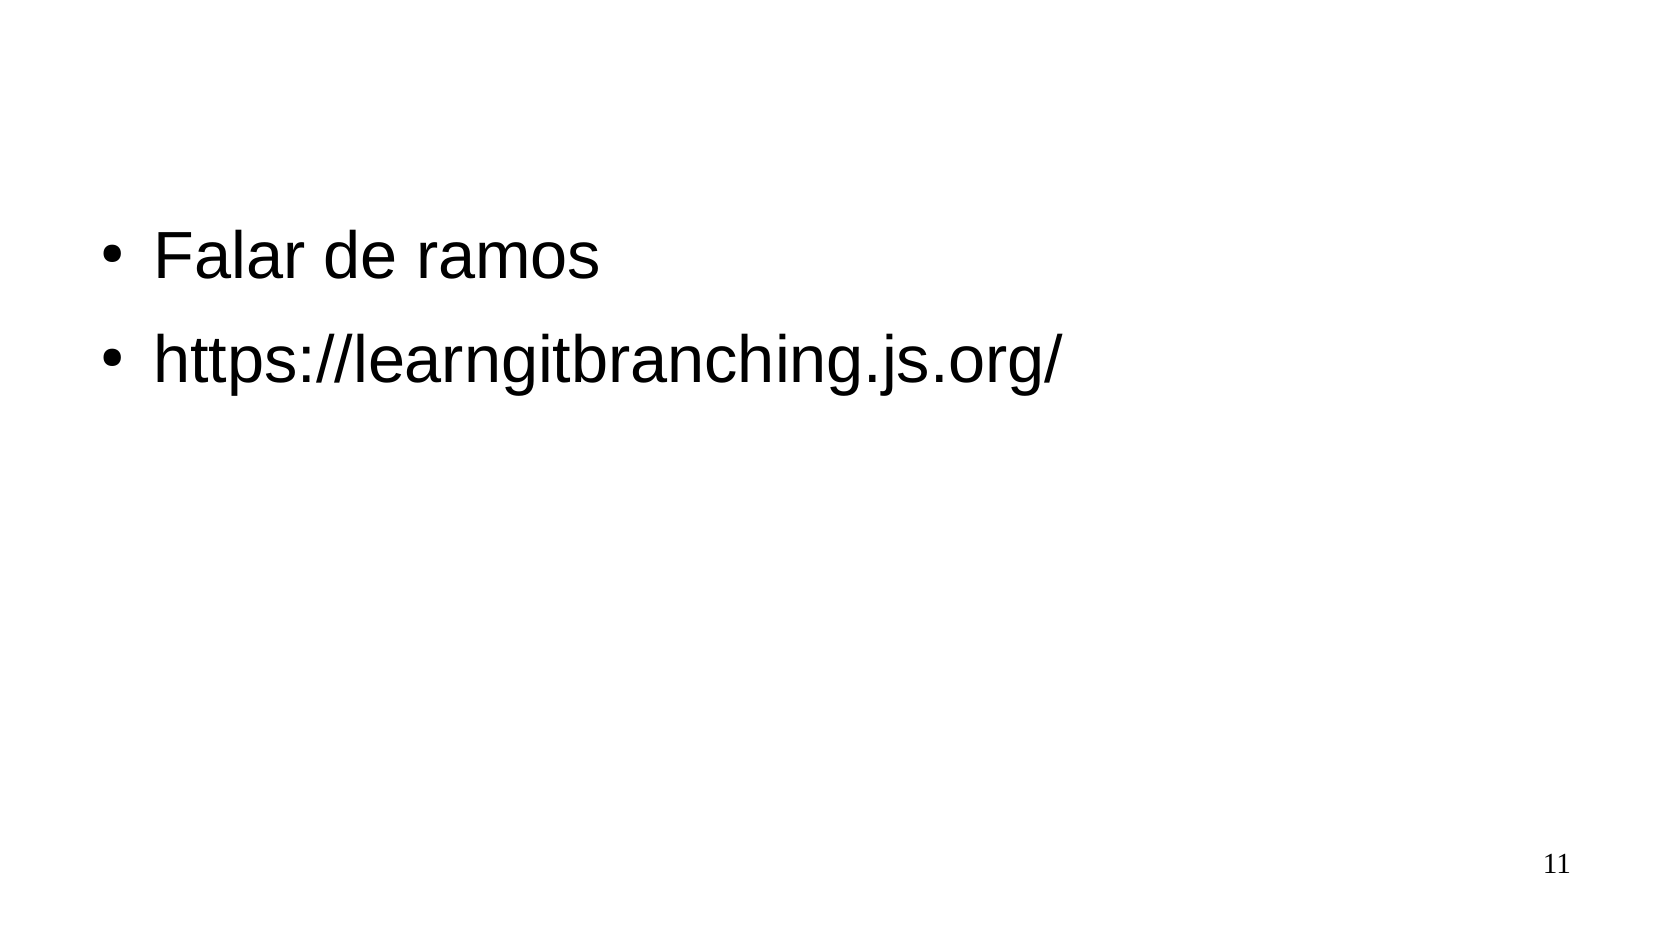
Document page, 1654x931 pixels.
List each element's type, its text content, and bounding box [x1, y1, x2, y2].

list Falar de ramos https://learngitbranching.js.org/ [82, 217, 1571, 757]
